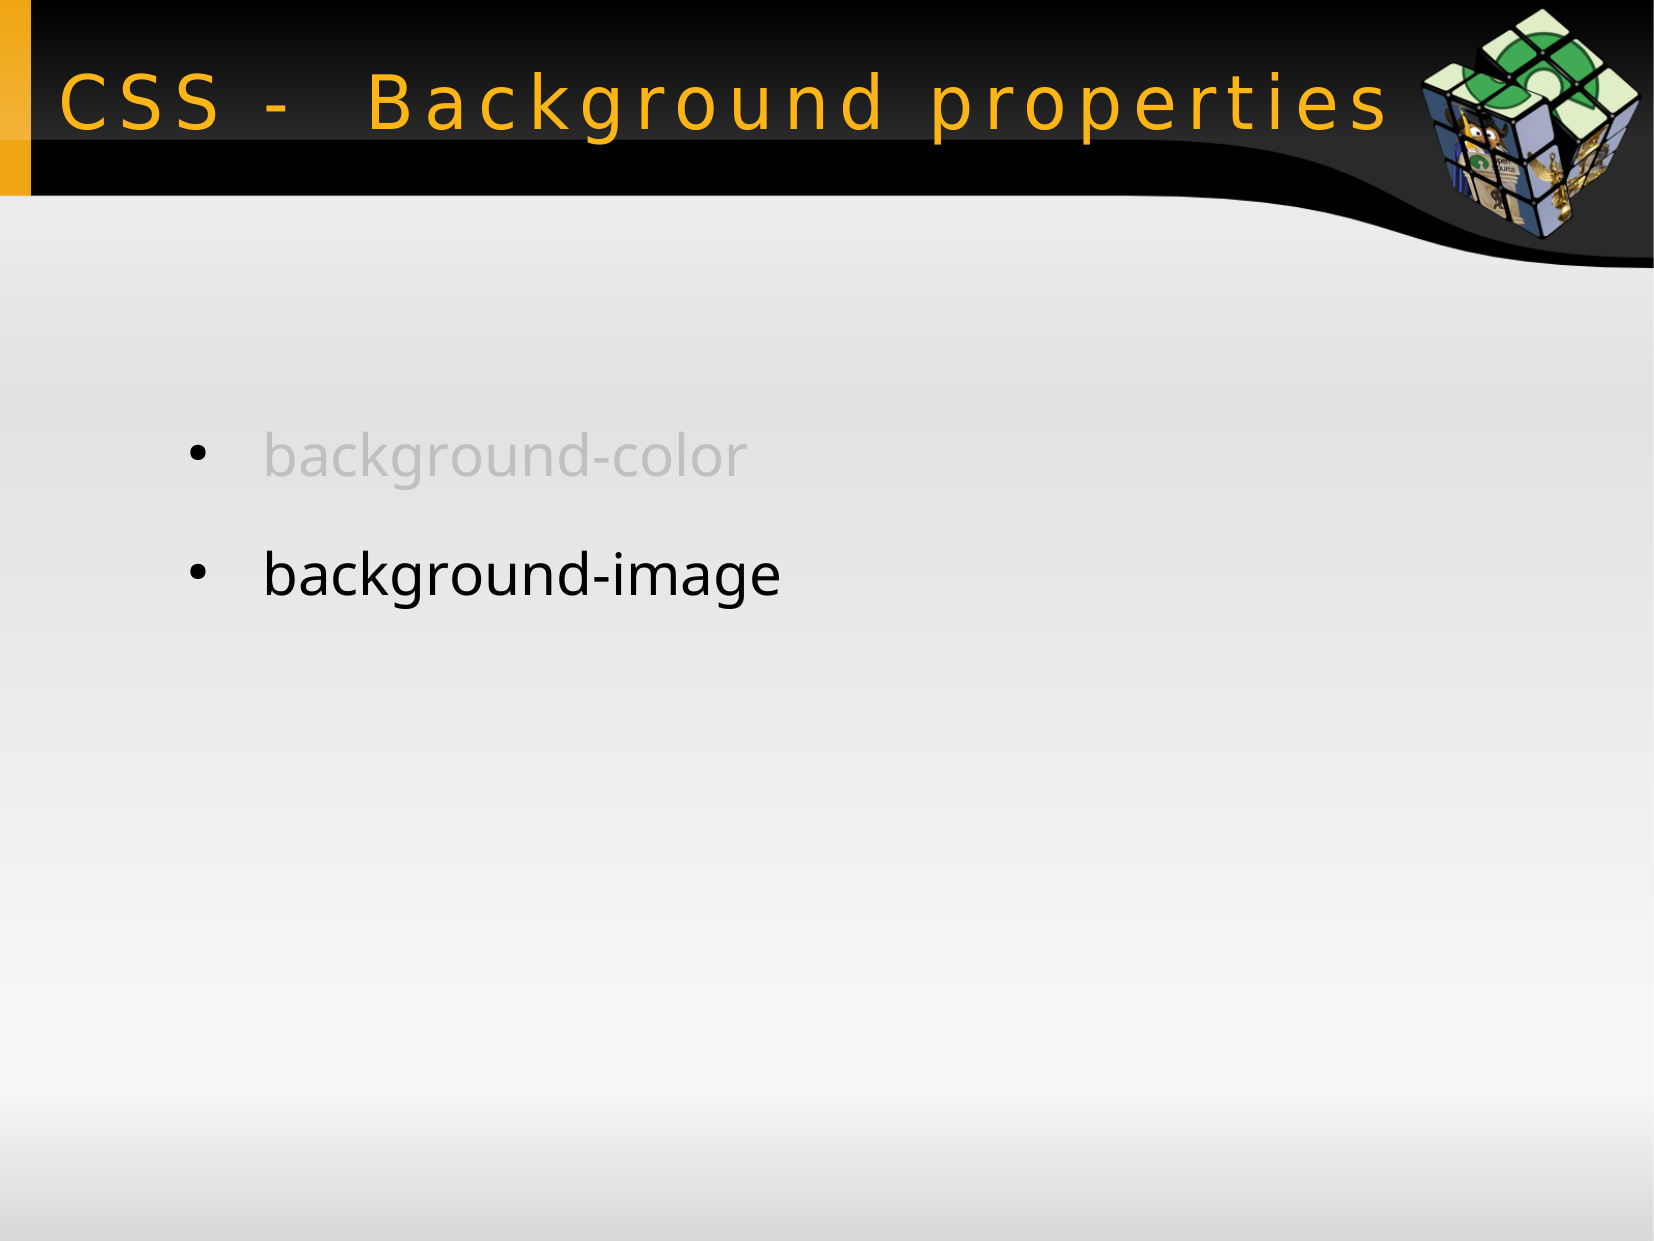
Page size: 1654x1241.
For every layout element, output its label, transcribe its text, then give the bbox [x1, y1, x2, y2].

title CSS - Background properties [59, 29, 1501, 178]
picture [0, 0, 1654, 1241]
subtitle background-color background-image [187, 375, 1576, 1201]
